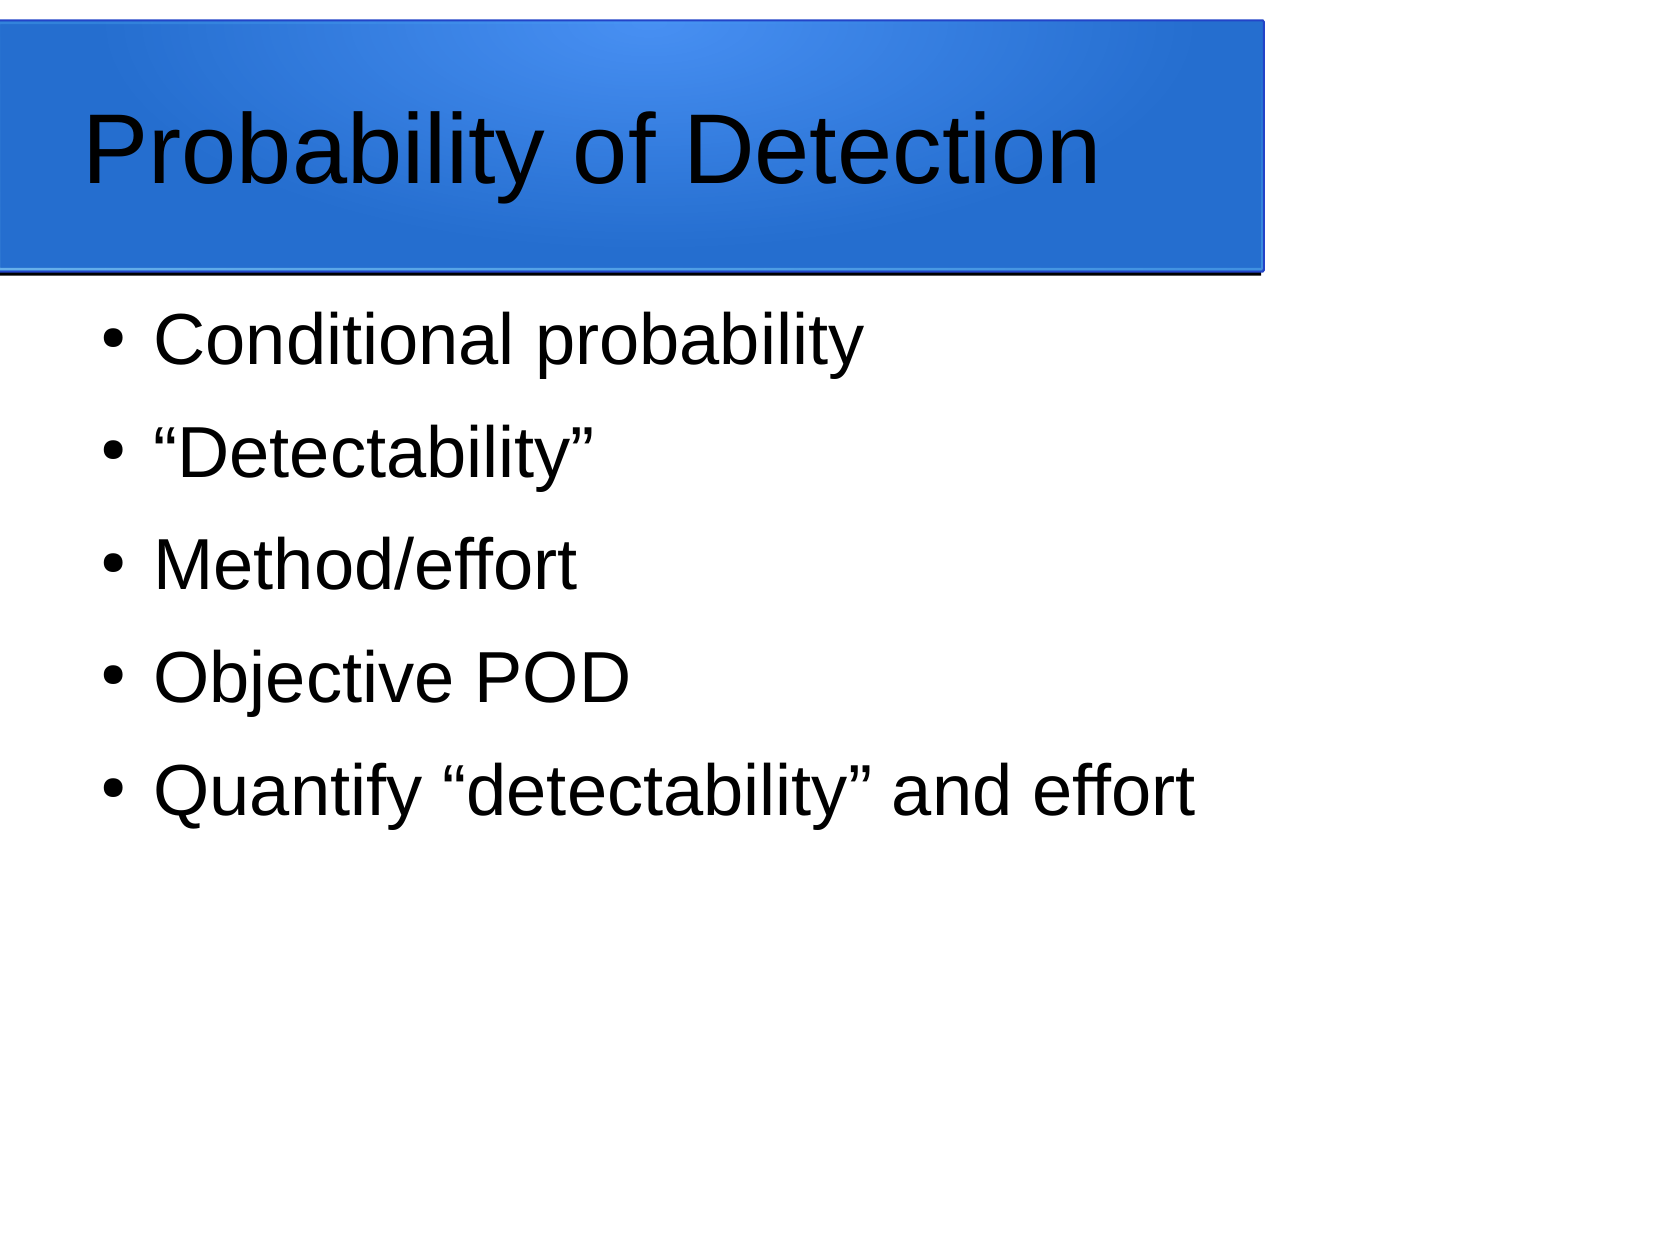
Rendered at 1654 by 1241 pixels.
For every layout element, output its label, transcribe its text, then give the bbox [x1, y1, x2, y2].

list Conditional probability “Detectability” Method/effort Objective POD Quantify “detectability” and effort [82, 299, 1571, 1019]
title Probability of Detection [82, 47, 1235, 252]
